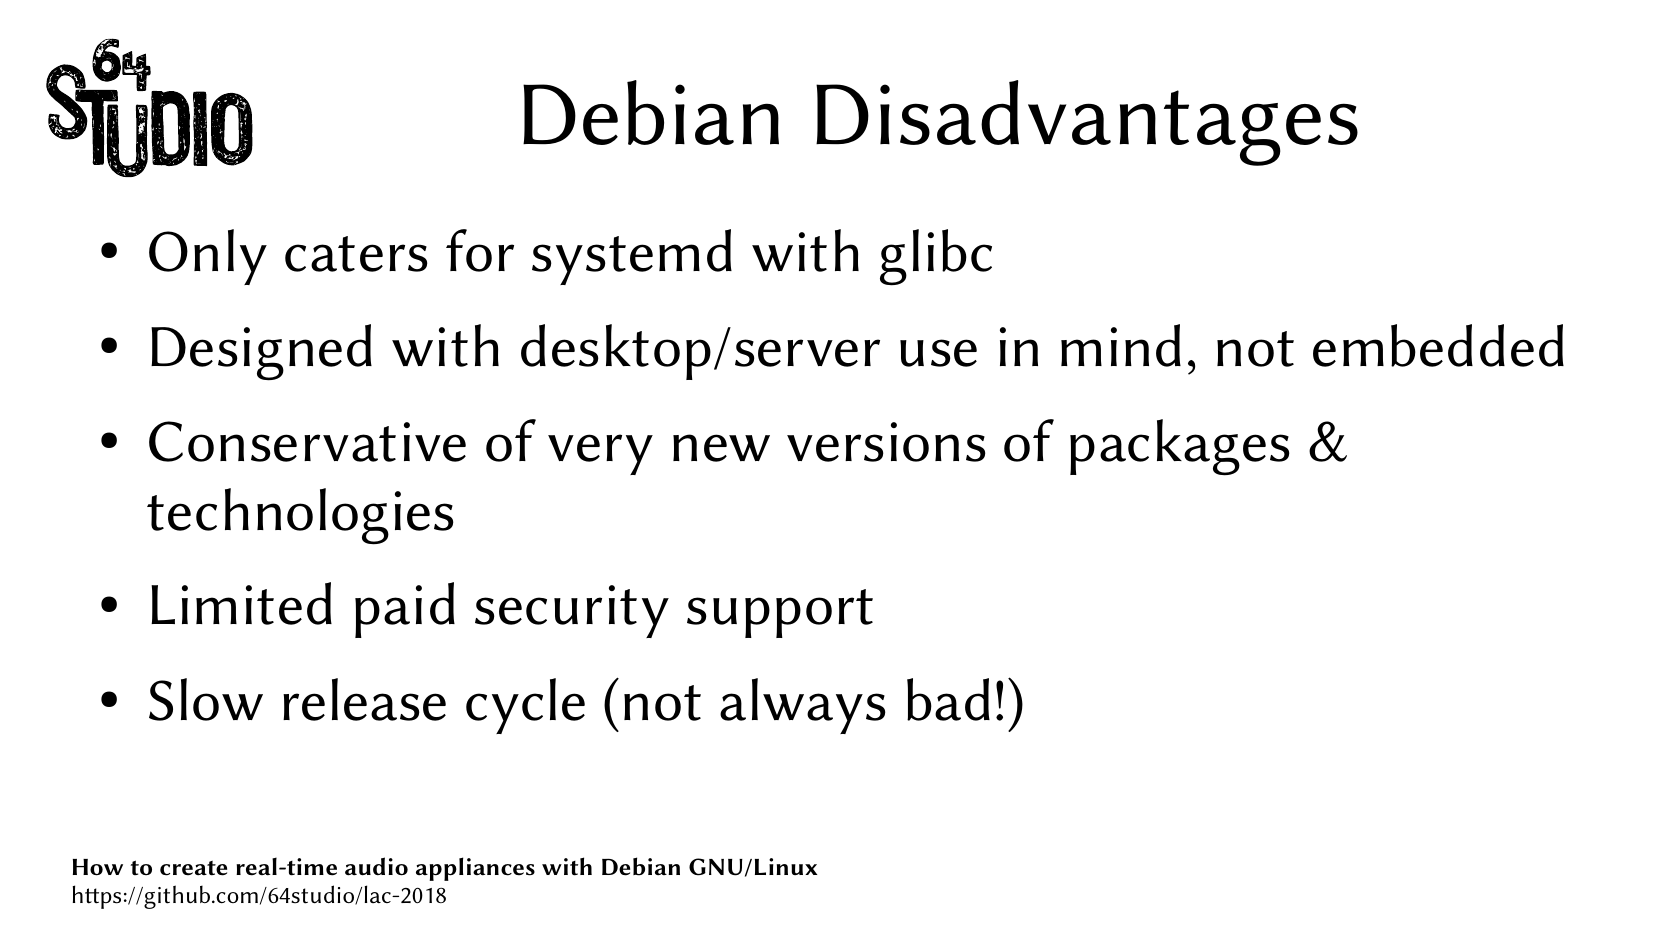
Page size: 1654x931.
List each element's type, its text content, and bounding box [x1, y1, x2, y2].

title Debian Disadvantages [307, 37, 1571, 193]
list Only caters for systemd with glibc Designed with desktop/server use in mind, not embedded Conservative of very new versions of packages & technologies Limited paid security support Slow release cycle (not always bad!) [82, 217, 1571, 758]
